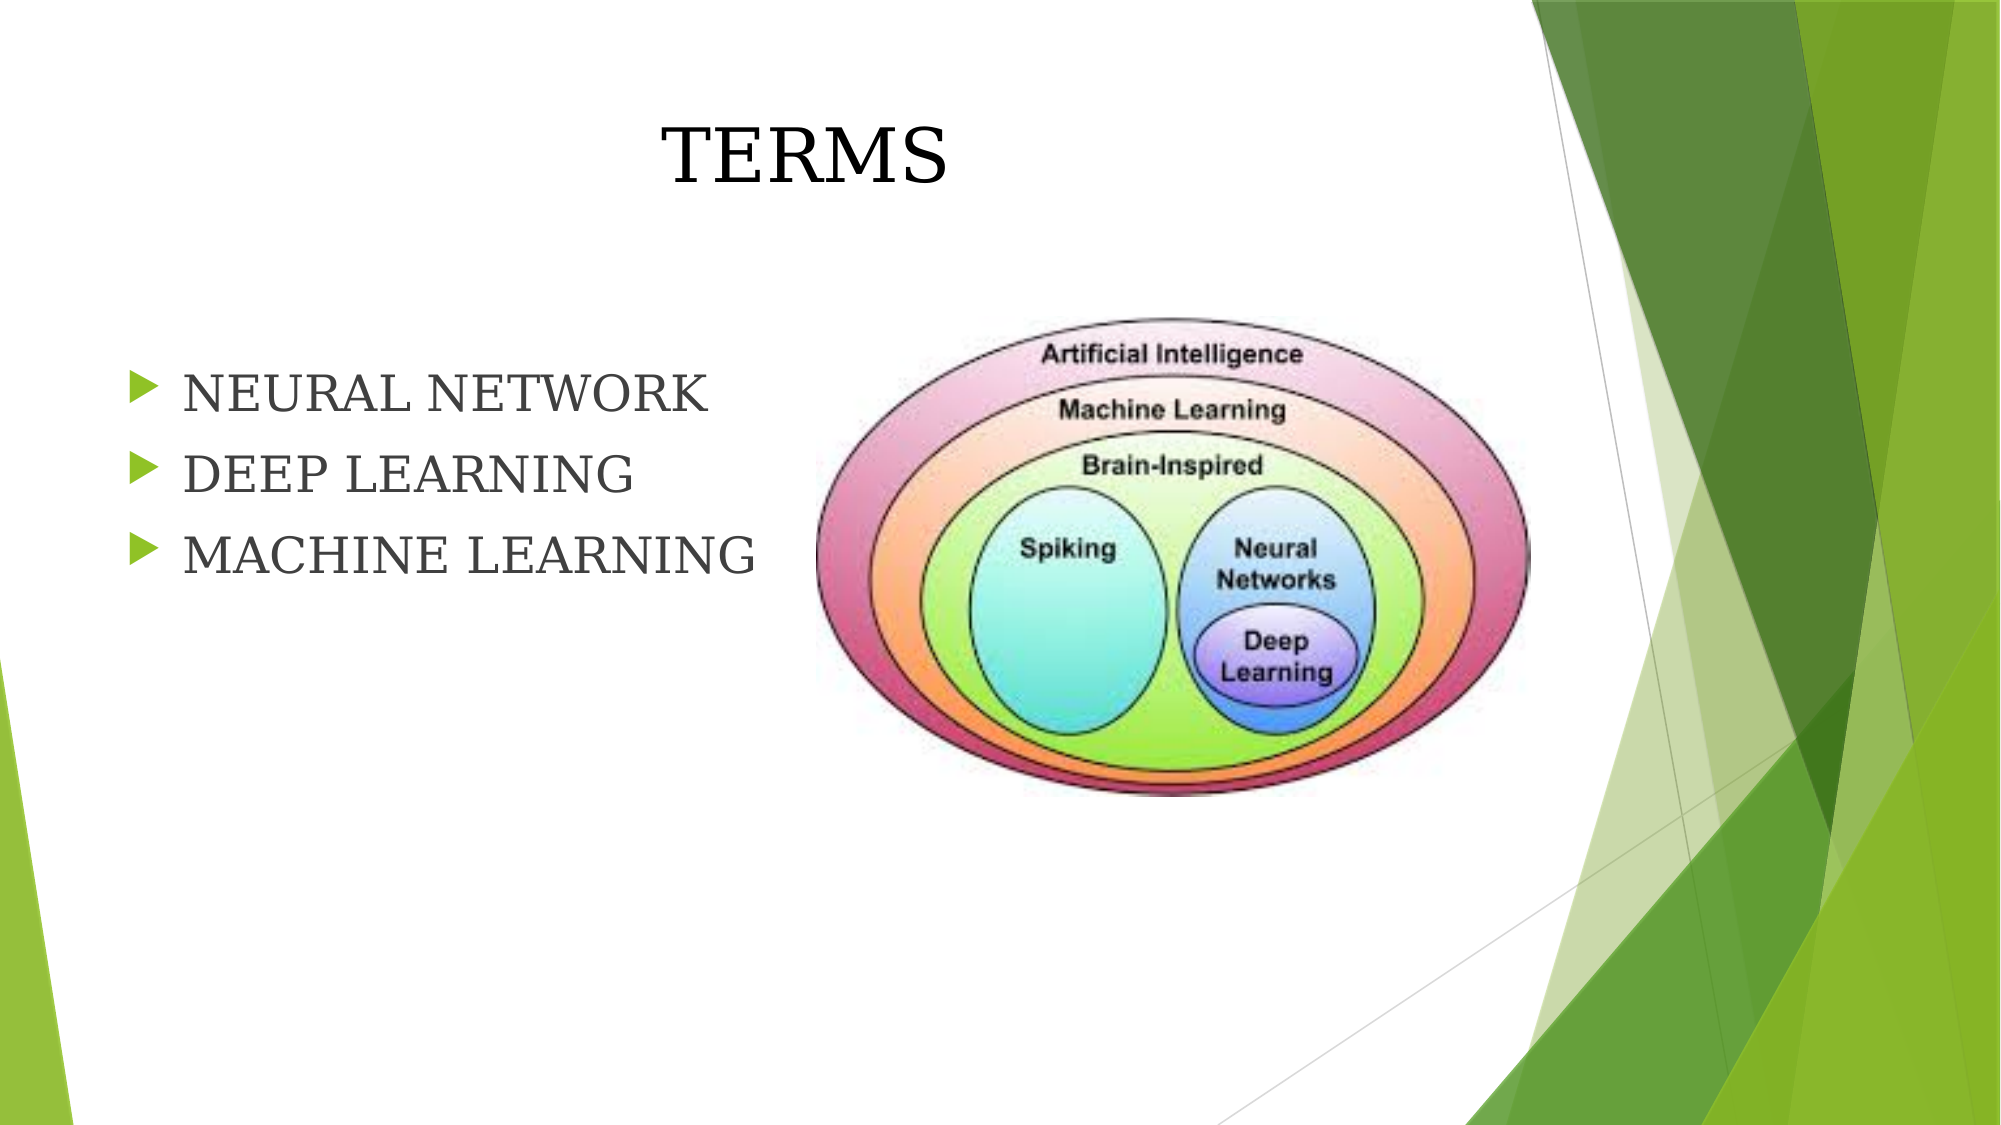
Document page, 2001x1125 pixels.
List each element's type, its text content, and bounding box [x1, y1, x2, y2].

picture [816, 316, 1531, 797]
title TERMS [111, 99, 1522, 317]
list NEURAL NETWORK DEEP LEARNING MACHINE LEARNING [111, 354, 1522, 992]
